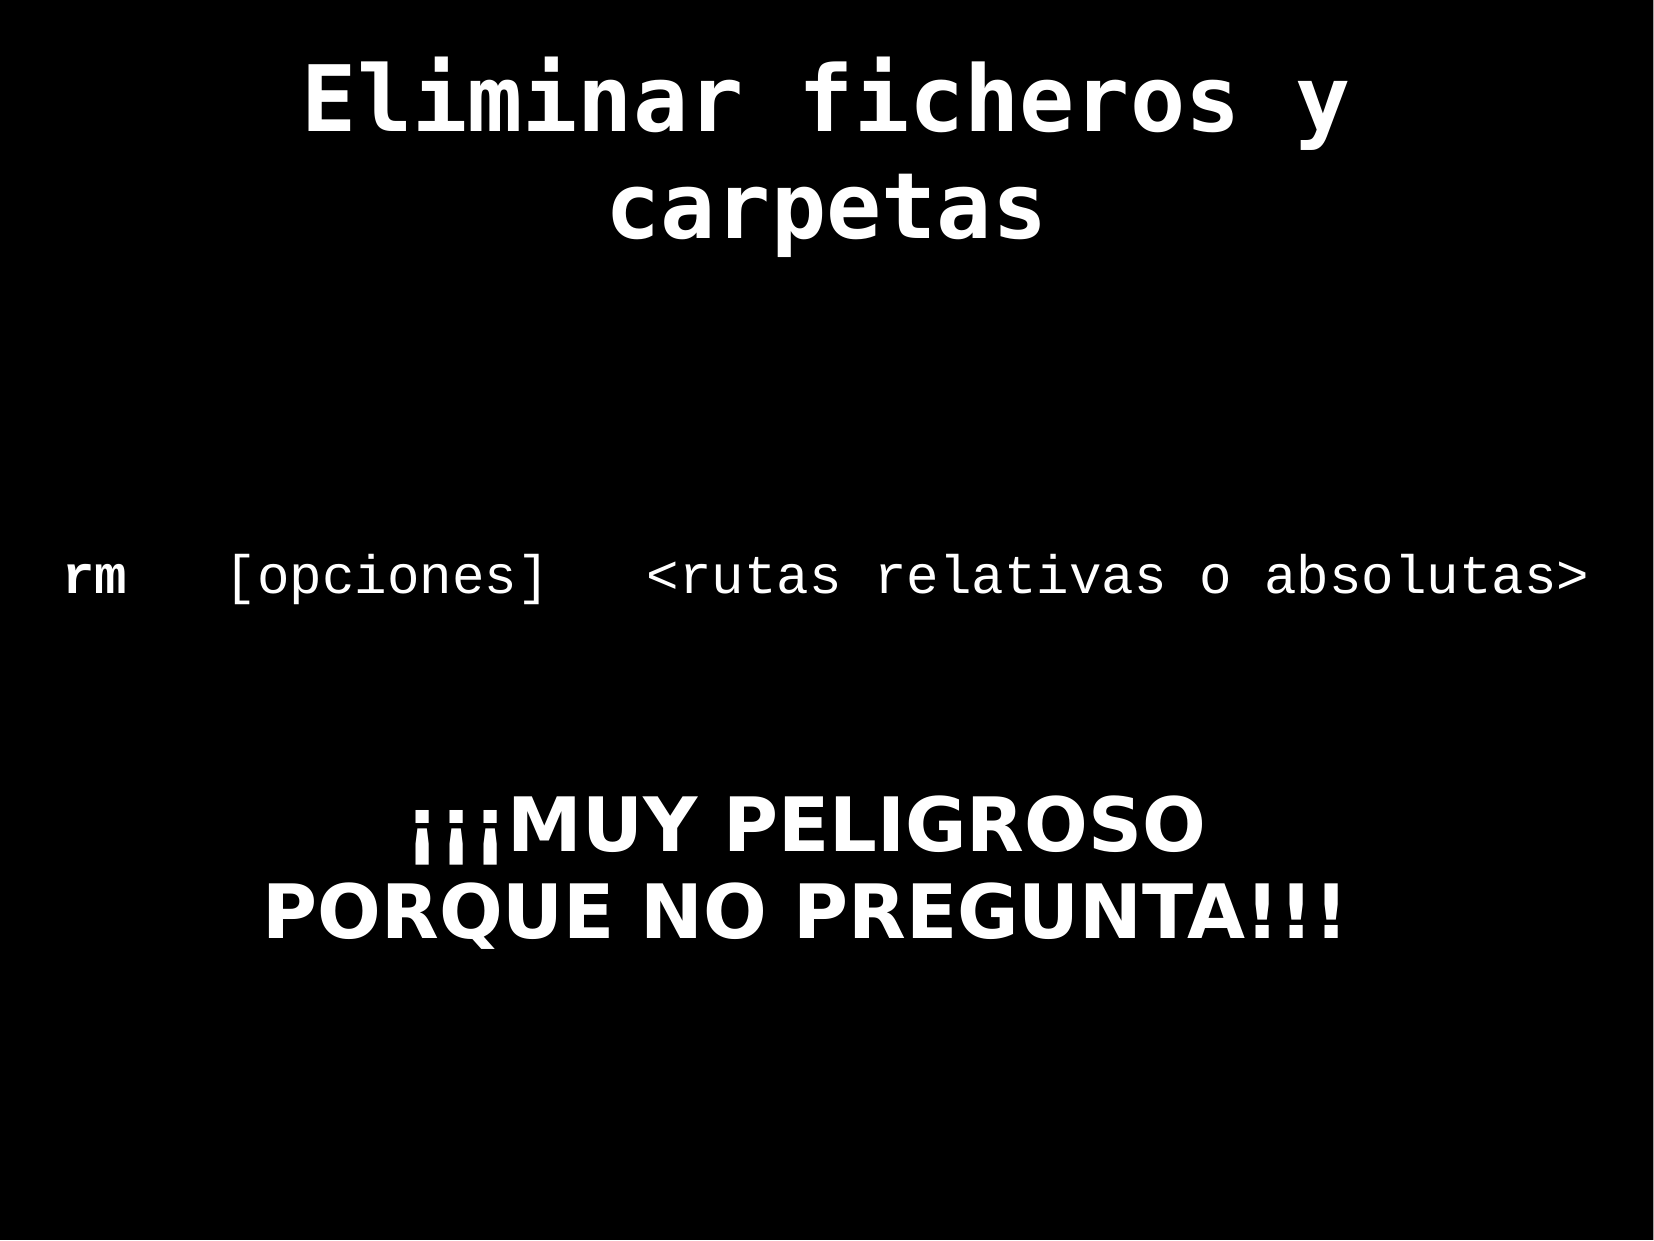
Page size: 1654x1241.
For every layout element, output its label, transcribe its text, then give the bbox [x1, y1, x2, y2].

title Eliminar ficheros y carpetas [82, 45, 1571, 261]
text_box ¡¡¡MUY PELIGROSO PORQUE NO PREGUNTA!!! [248, 774, 1406, 1052]
text_box rm [opciones] <rutas relativas o absolutas> [47, 541, 1654, 670]
